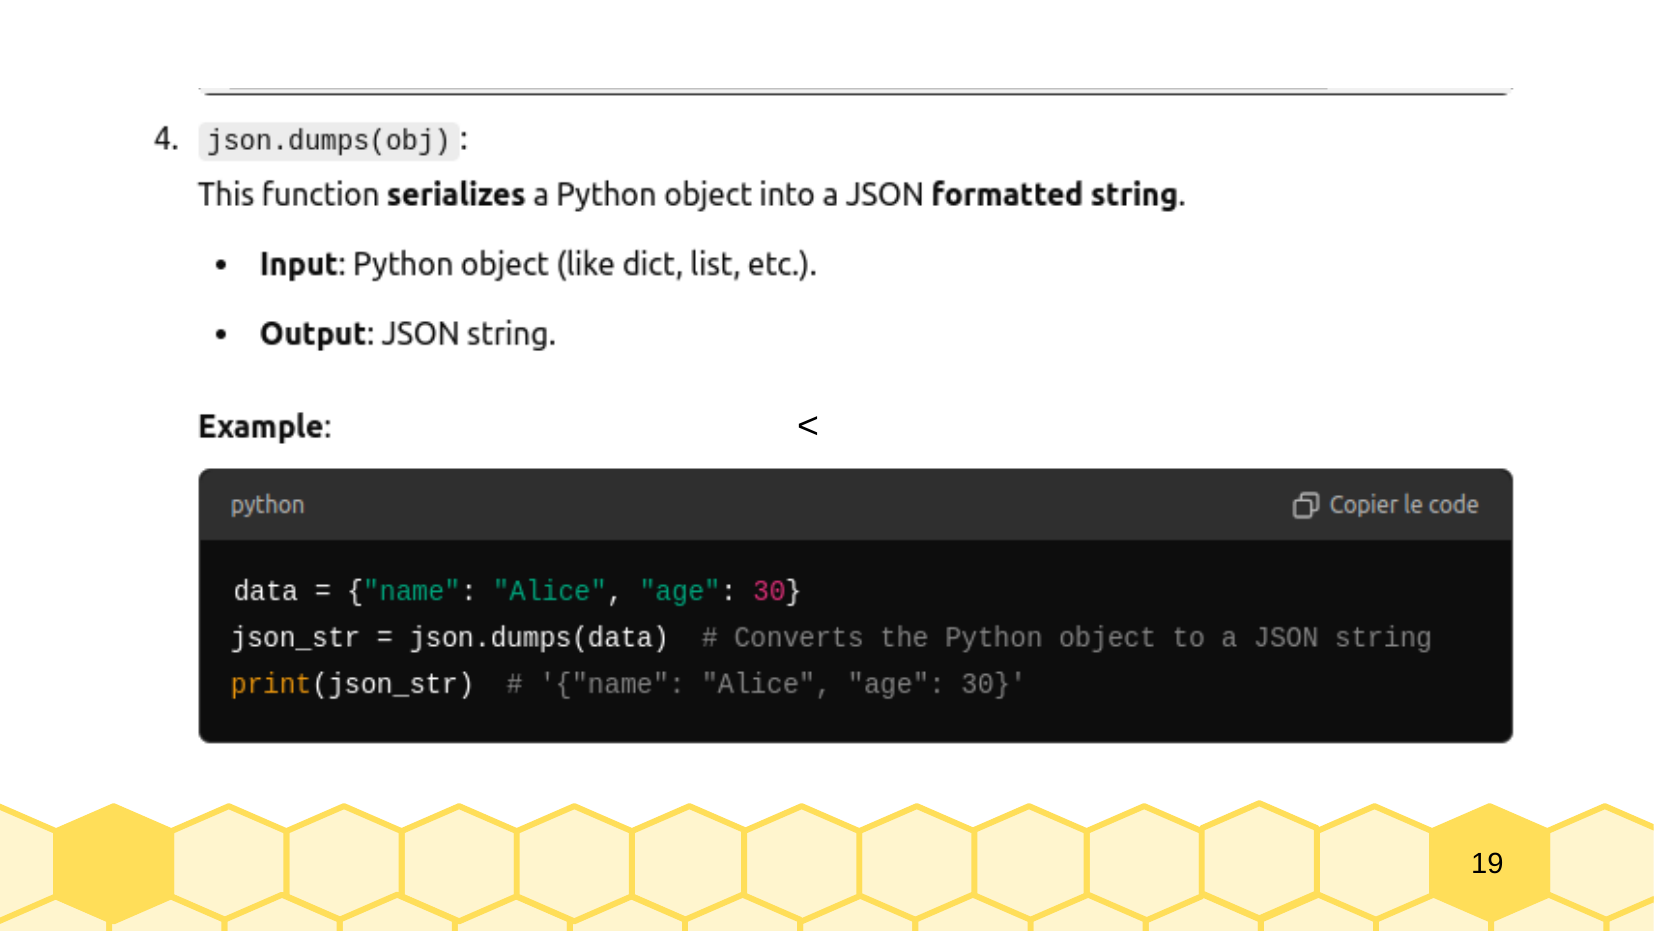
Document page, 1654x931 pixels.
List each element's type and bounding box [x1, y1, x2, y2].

picture [60, 88, 1556, 763]
